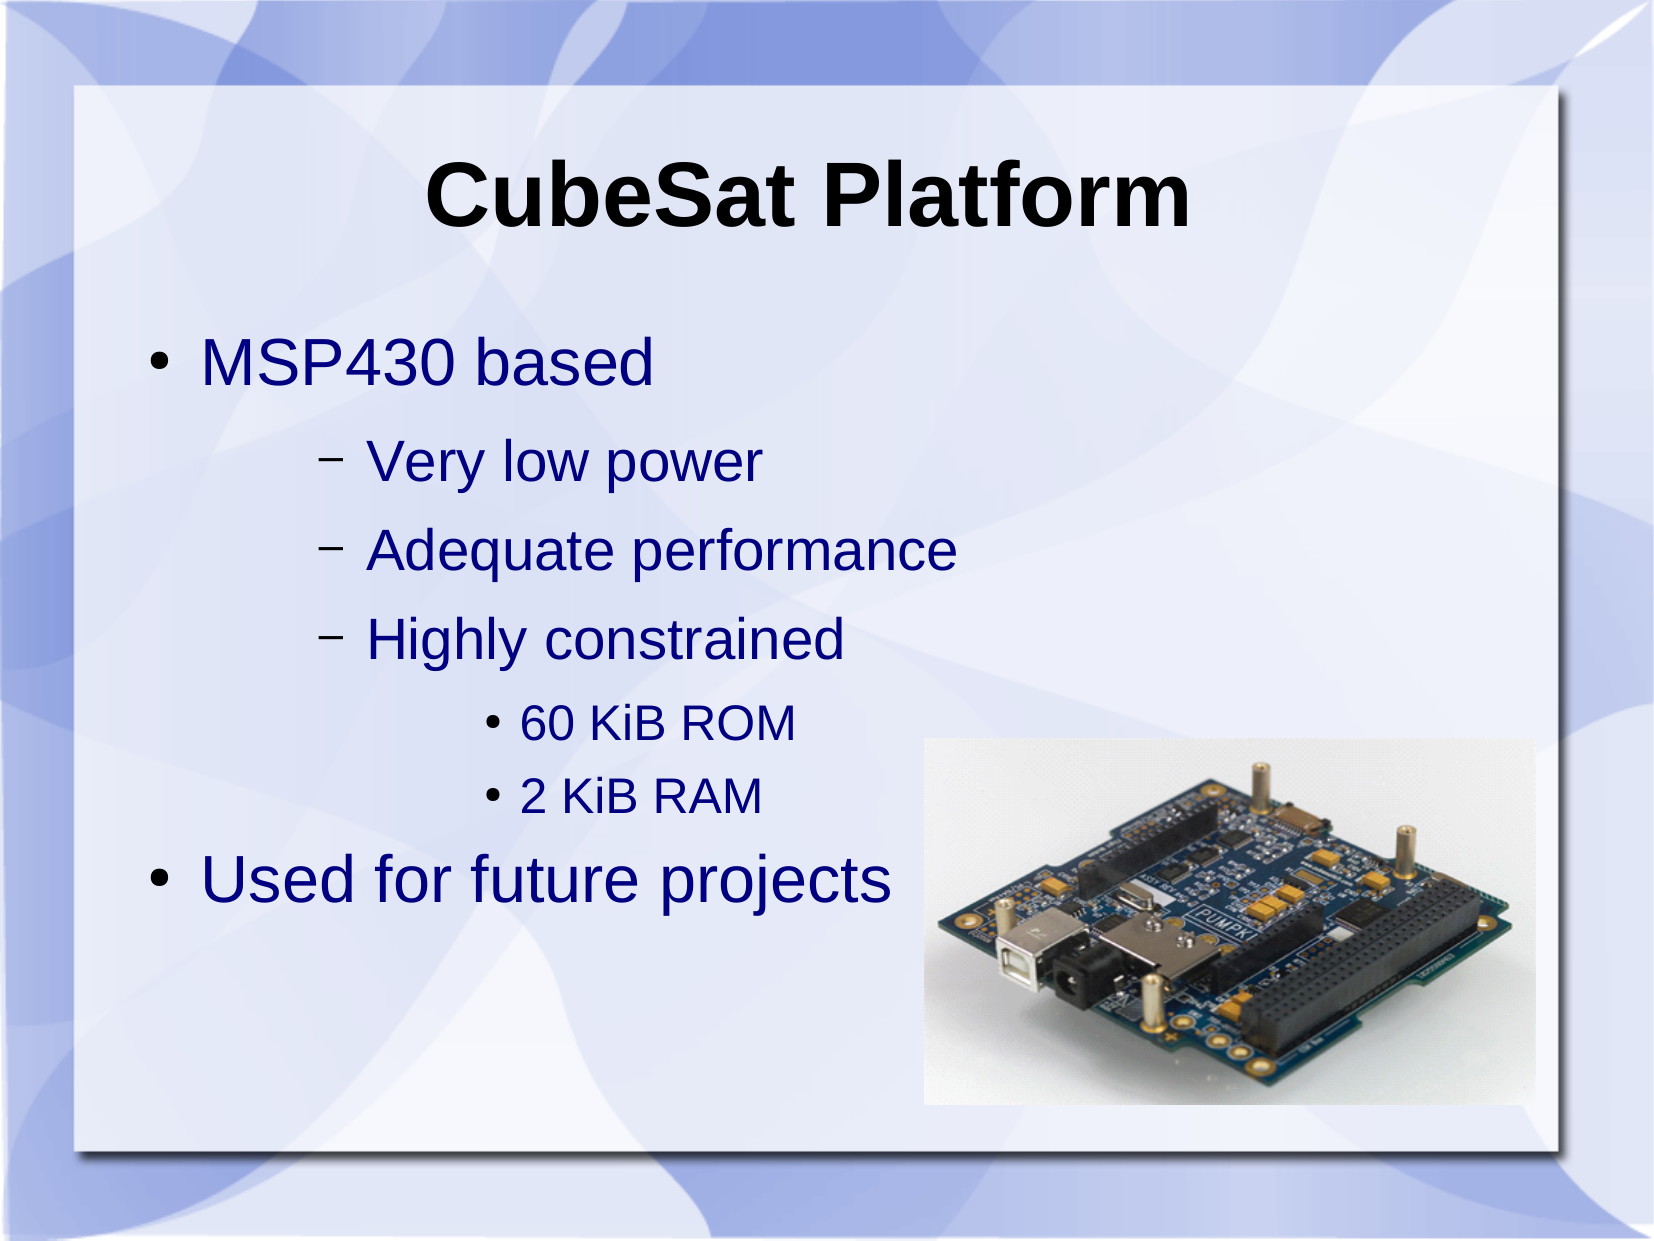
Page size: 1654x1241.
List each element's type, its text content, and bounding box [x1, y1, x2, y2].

picture [0, 0, 1654, 1241]
list MSP430 based Very low power Adequate performance Highly constrained 60 KiB ROM 2 KiB RAM Used for future projects [129, 324, 1489, 960]
title CubeSat Platform [82, 98, 1536, 291]
